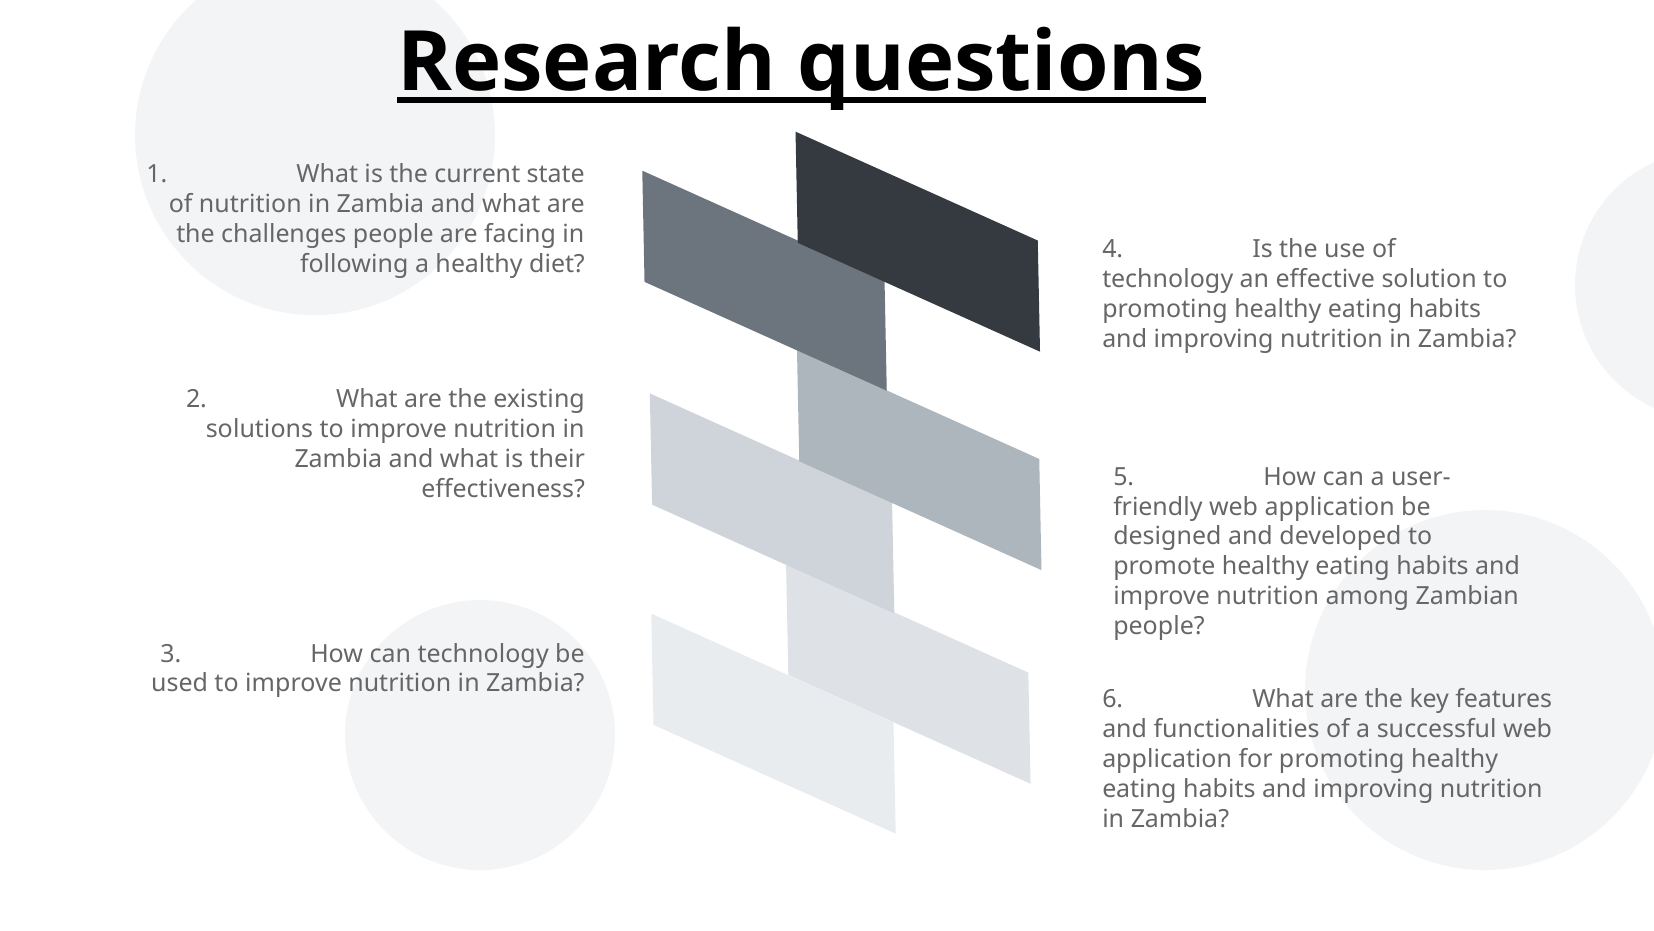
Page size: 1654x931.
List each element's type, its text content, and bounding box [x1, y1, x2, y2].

text_box 5. How can a user-friendly web application be designed and developed to promote healthy eating habits and improve nutrition among Zambian people? [1098, 452, 1538, 638]
text_box 4. Is the use of technology an effective solution to promoting healthy eating habits and improving nutrition in Zambia? [1087, 225, 1538, 376]
text_box 6. What are the key features and functionalities of a successful web application for promoting healthy eating habits and improving nutrition in Zambia? [1087, 675, 1575, 860]
text_box 1. What is the current state of nutrition in Zambia and what are the challenges people are facing in following a healthy diet? [112, 150, 600, 301]
text_box 3. How can technology be used to improve nutrition in Zambia? [112, 629, 600, 713]
text_box Research questions [382, 0, 1313, 129]
text_box 2. What are the existing solutions to improve nutrition in Zambia and what is their effectiveness? [112, 375, 600, 492]
